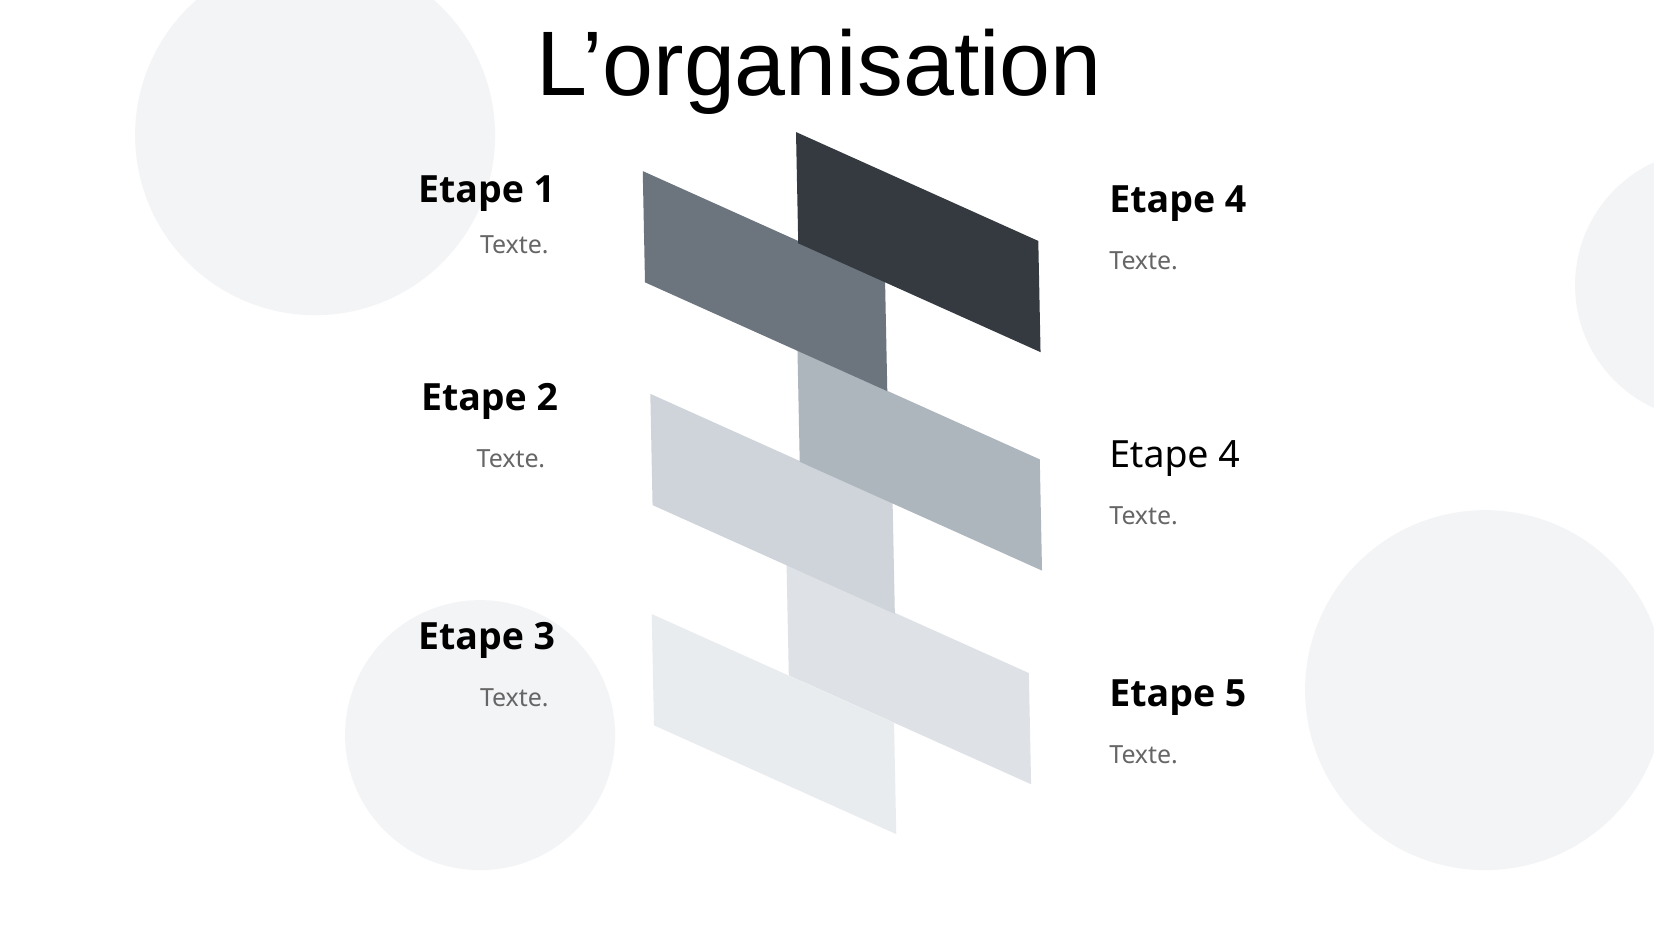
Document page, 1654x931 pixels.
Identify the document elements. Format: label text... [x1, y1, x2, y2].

text_box Etape 3 [240, 602, 571, 668]
text_box Texte. [1094, 235, 1650, 358]
text_box Texte. [15, 219, 571, 343]
text_box Texte. [1094, 729, 1650, 853]
text_box Etape 4 [1094, 165, 1425, 231]
text_box Texte. [15, 672, 571, 796]
text_box Texte. [18, 432, 574, 608]
text_box Etape 4 [1094, 420, 1425, 489]
text_box Etape 5 [1094, 659, 1425, 726]
text_box Etape 2 [243, 362, 574, 429]
title L’organisation [75, 0, 1564, 142]
text_box Etape 1 [240, 155, 571, 222]
text_box Texte. [1094, 490, 1650, 614]
